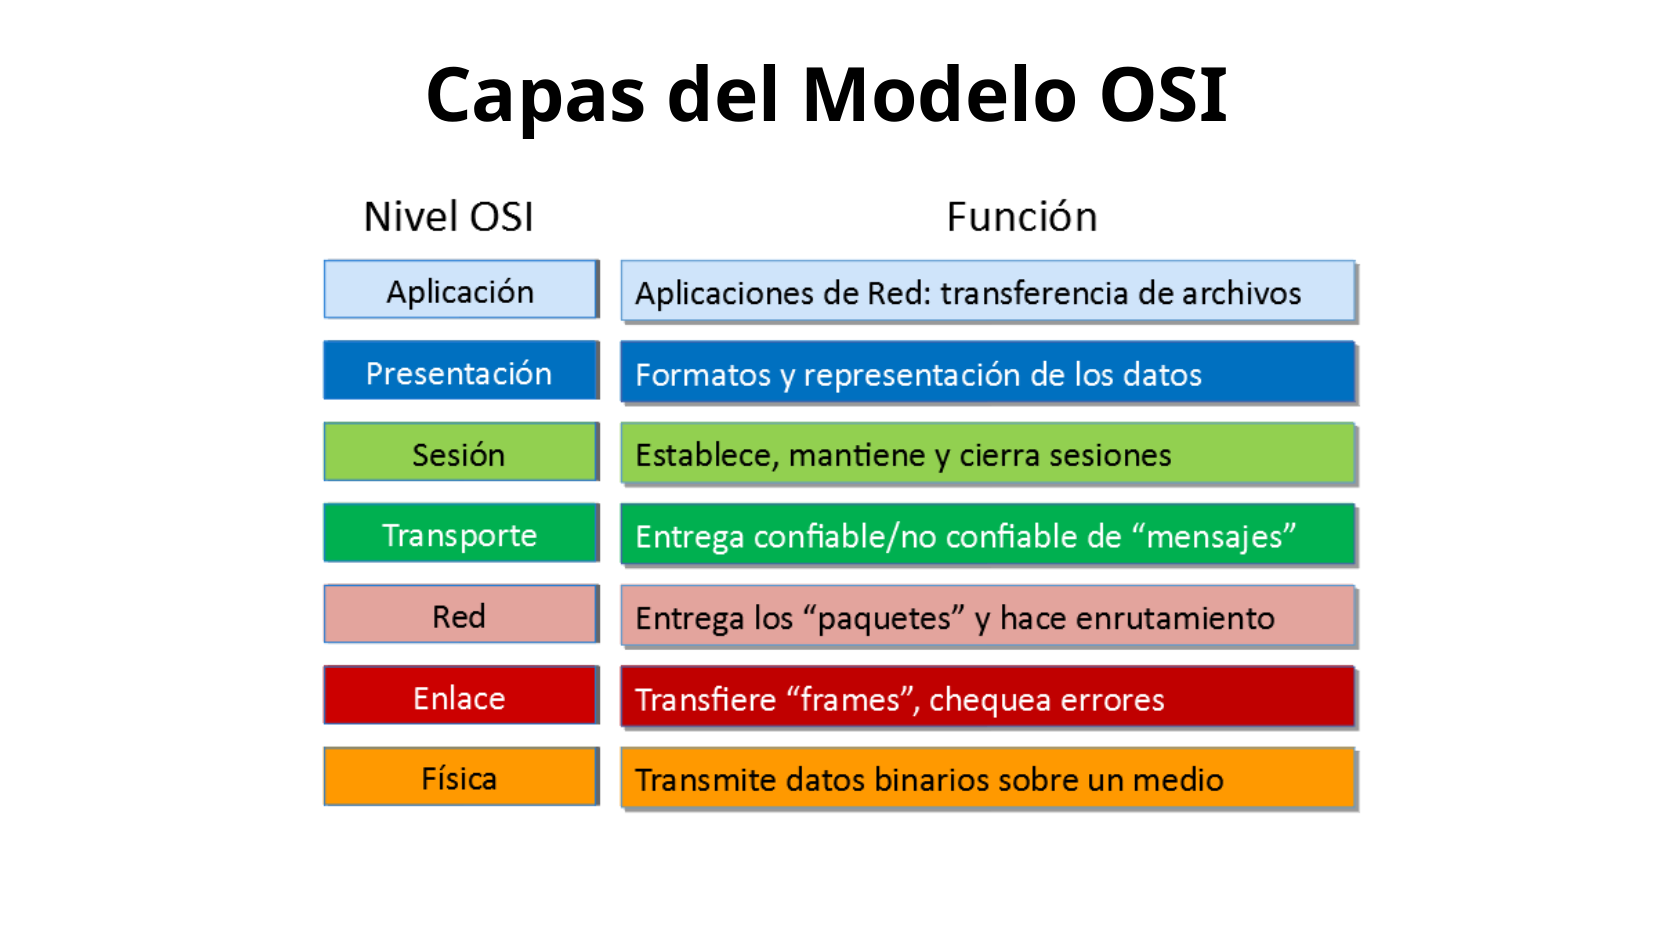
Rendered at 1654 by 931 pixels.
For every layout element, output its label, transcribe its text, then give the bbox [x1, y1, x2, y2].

title Capas del Modelo OSI [82, 37, 1571, 147]
picture [295, 173, 1392, 827]
list [82, 147, 1571, 827]
